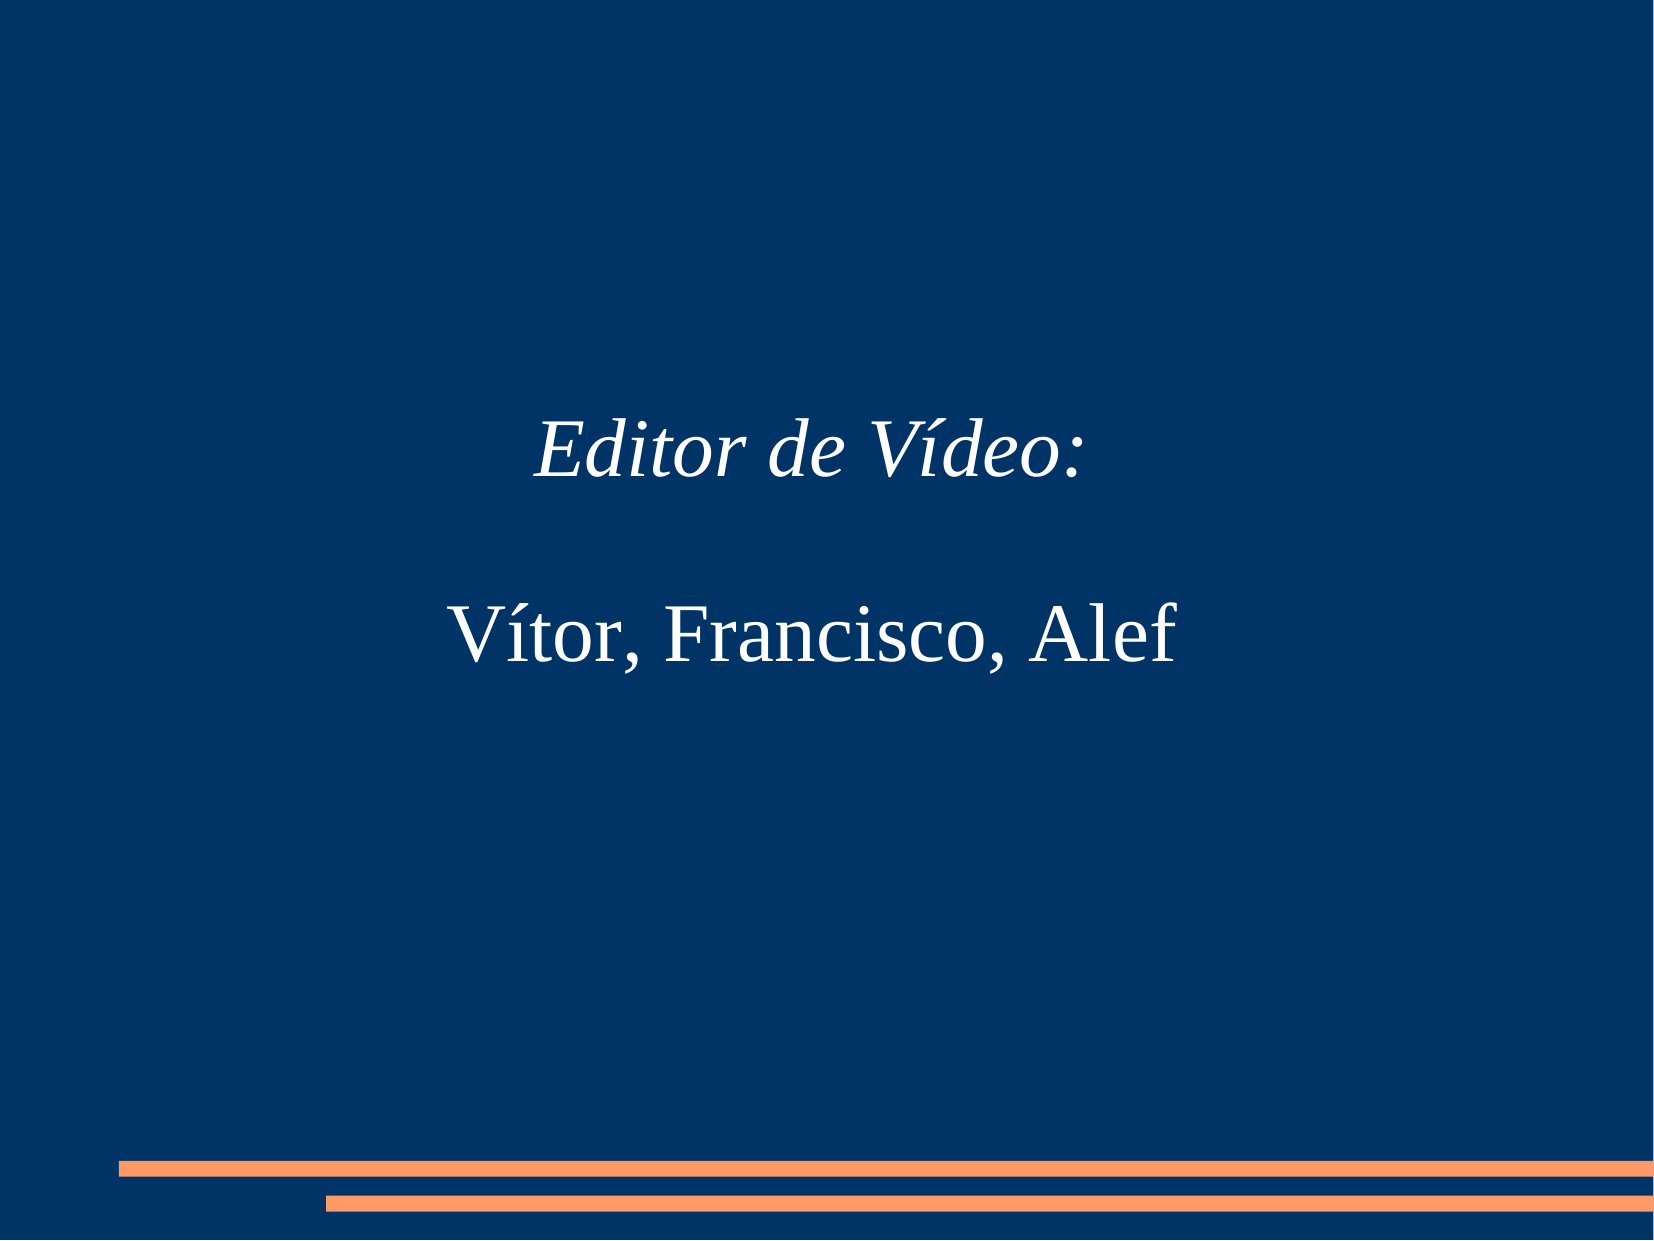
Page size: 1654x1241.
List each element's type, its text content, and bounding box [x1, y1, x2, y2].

text_box Editor de Vídeo: Vítor, Francisco, Alef [118, 402, 1506, 680]
